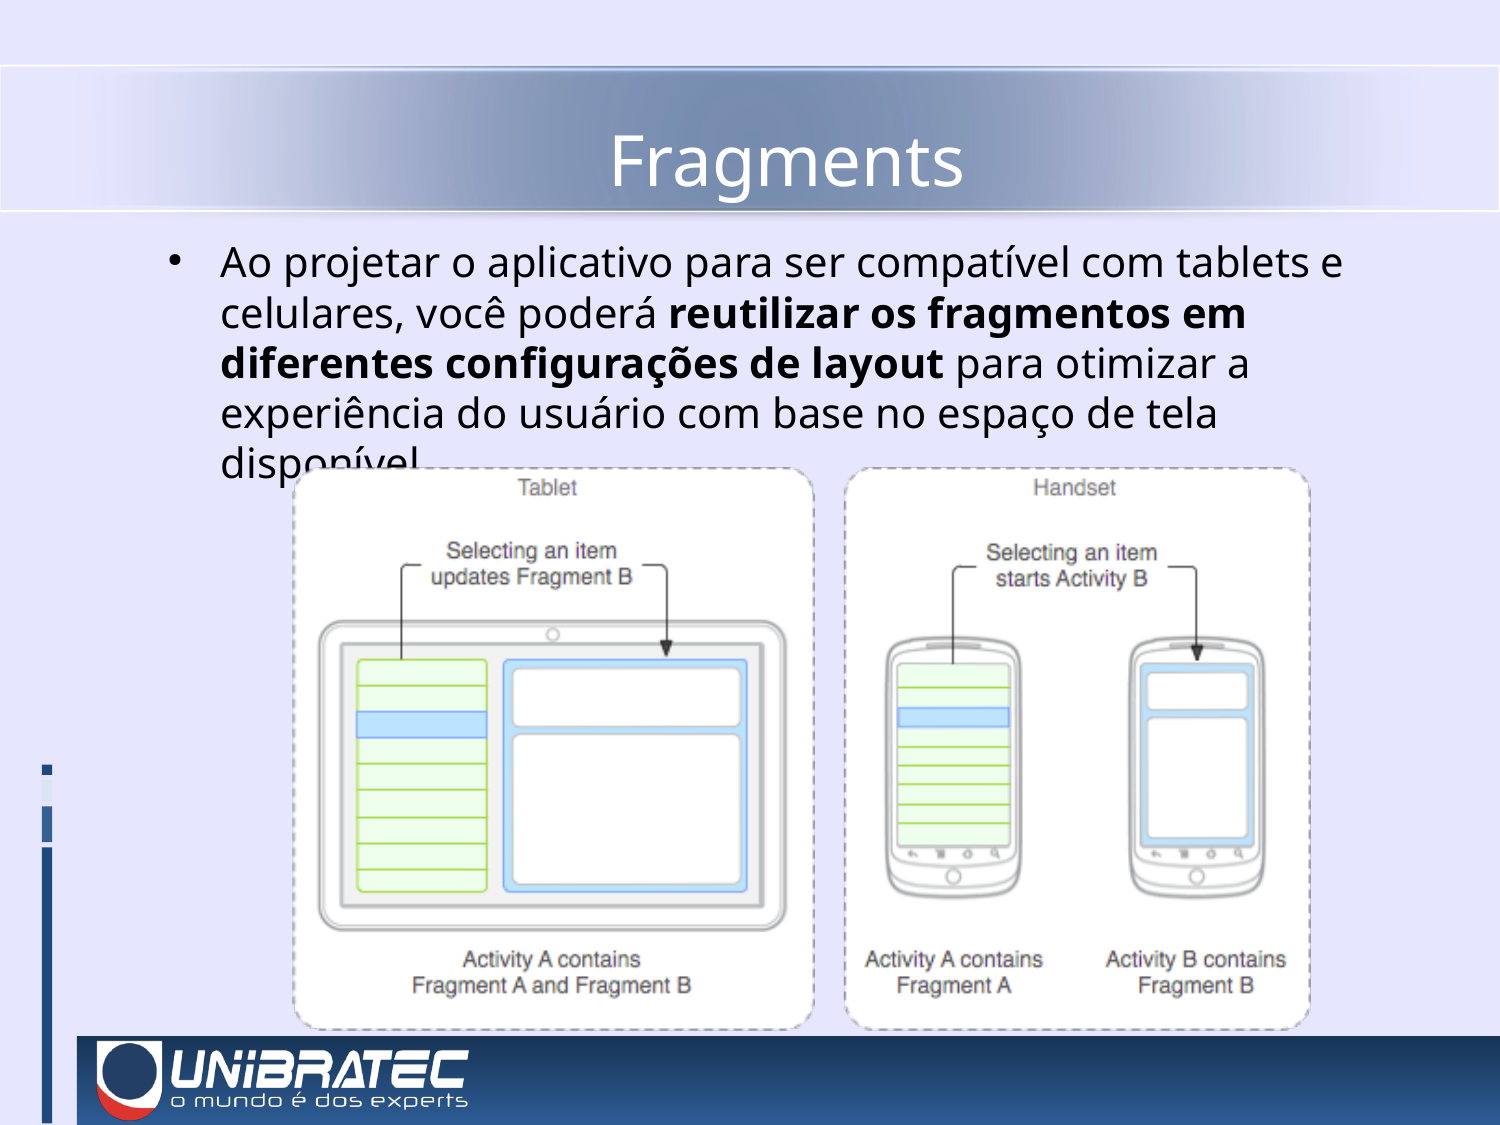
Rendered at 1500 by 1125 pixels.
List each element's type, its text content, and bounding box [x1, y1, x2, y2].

list Ao projetar o aplicativo para ser compatível com tablets e celulares, você poderá reutilizar os fragmentos em diferentes configurações de layout para otimizar a experiência do usuário com base no espaço de tela disponível. [150, 236, 1441, 1028]
picture [96, 440, 1322, 1121]
picture [0, 58, 1500, 227]
title Fragments [150, 84, 1424, 233]
